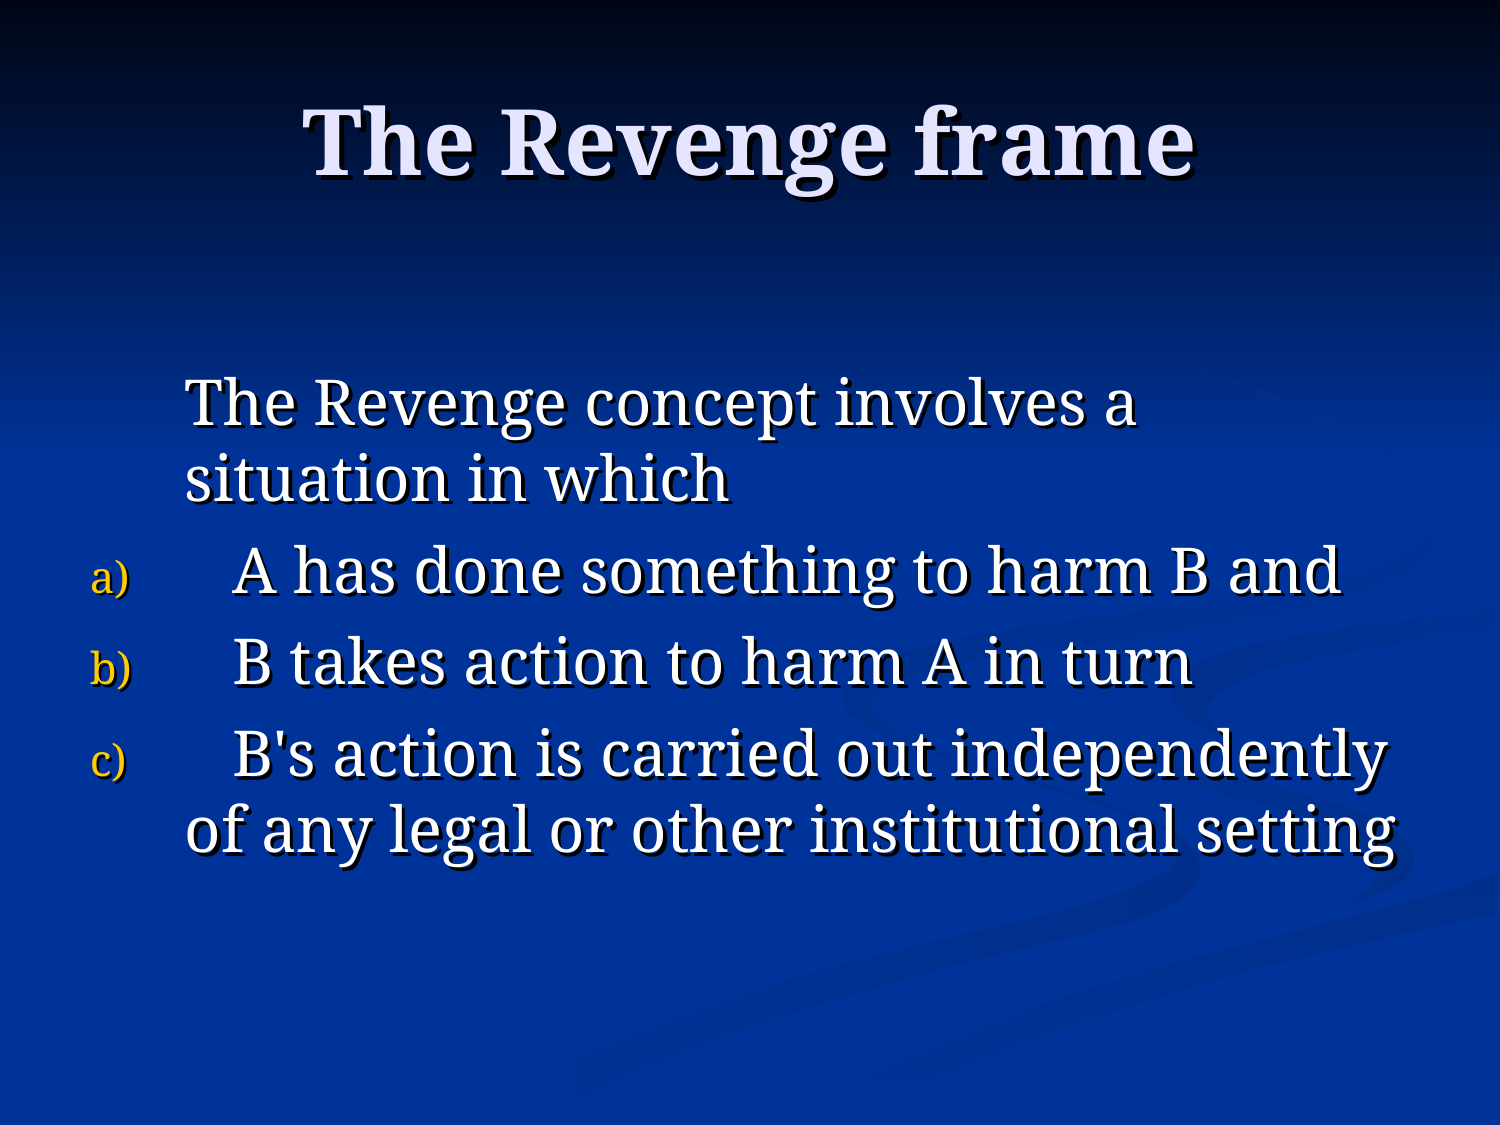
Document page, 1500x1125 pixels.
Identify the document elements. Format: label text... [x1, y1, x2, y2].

list The Revenge concept involves a situation in which A has done something to harm B and B takes action to harm A in turn B's action is carried out independently of any legal or other institutional setting [75, 262, 1426, 1001]
title The Revenge frame [75, 45, 1426, 233]
